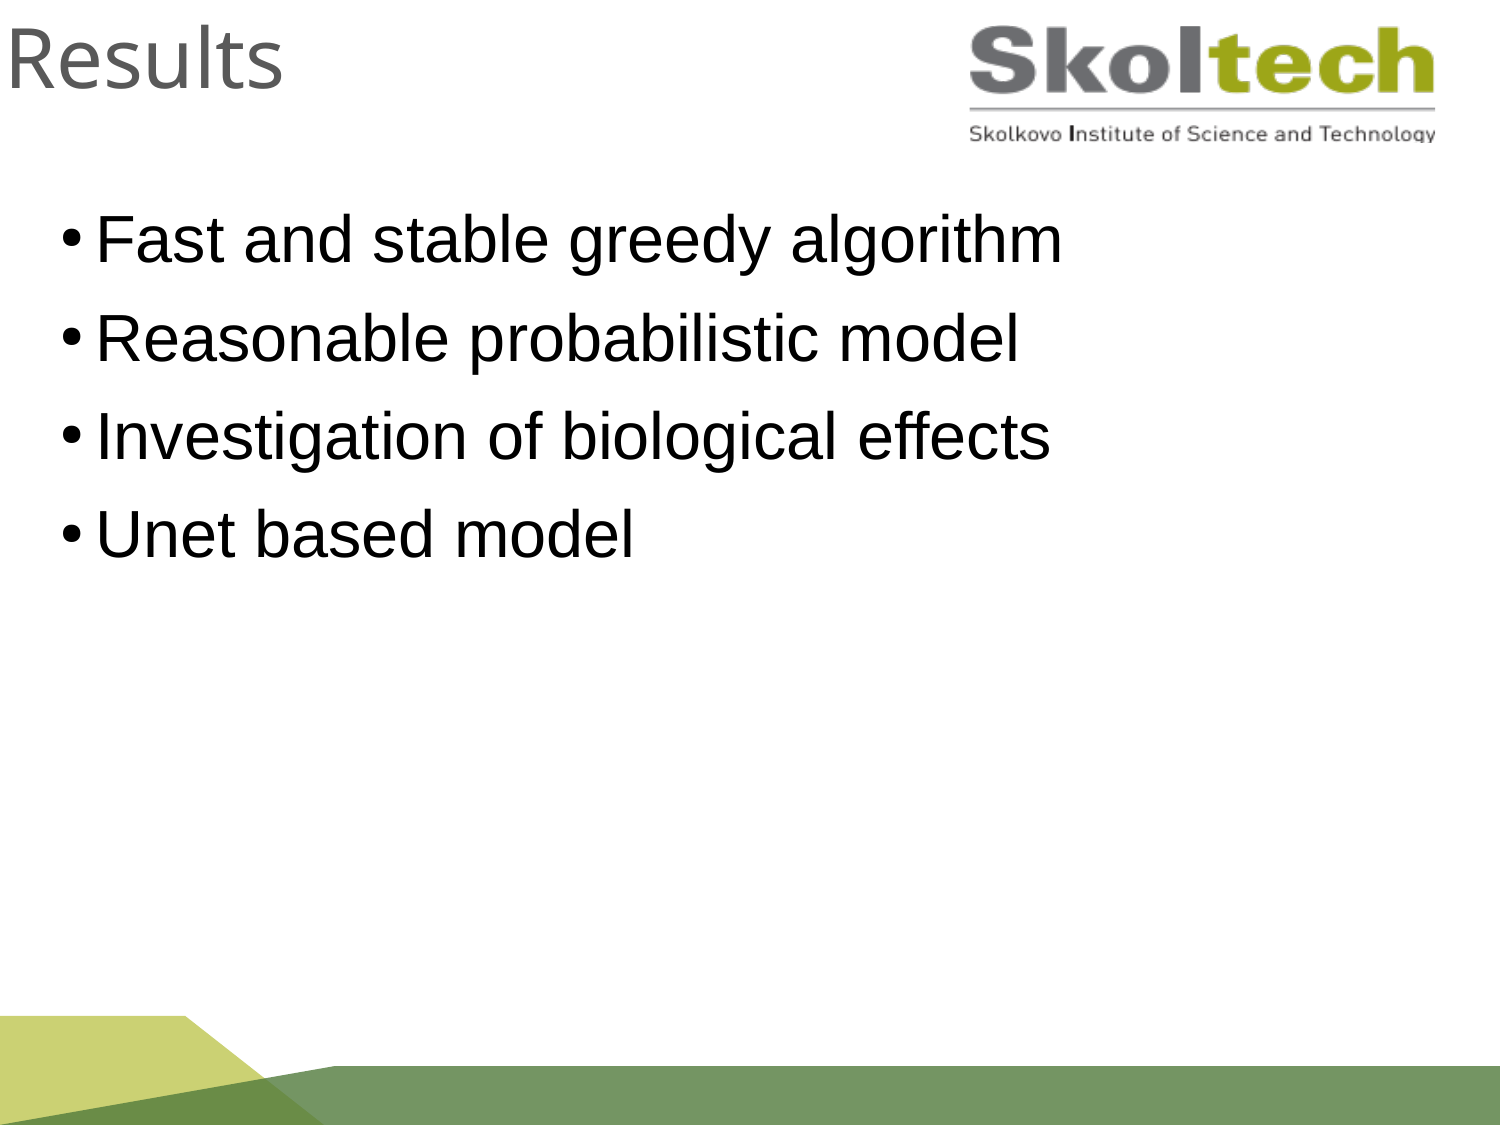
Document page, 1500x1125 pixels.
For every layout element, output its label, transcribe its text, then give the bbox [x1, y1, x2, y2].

title Results [4, 7, 1366, 105]
text_box Fast and stable greedy algorithm Reasonable probabilistic model Investigation of biological effects Unet based model [45, 195, 1141, 679]
